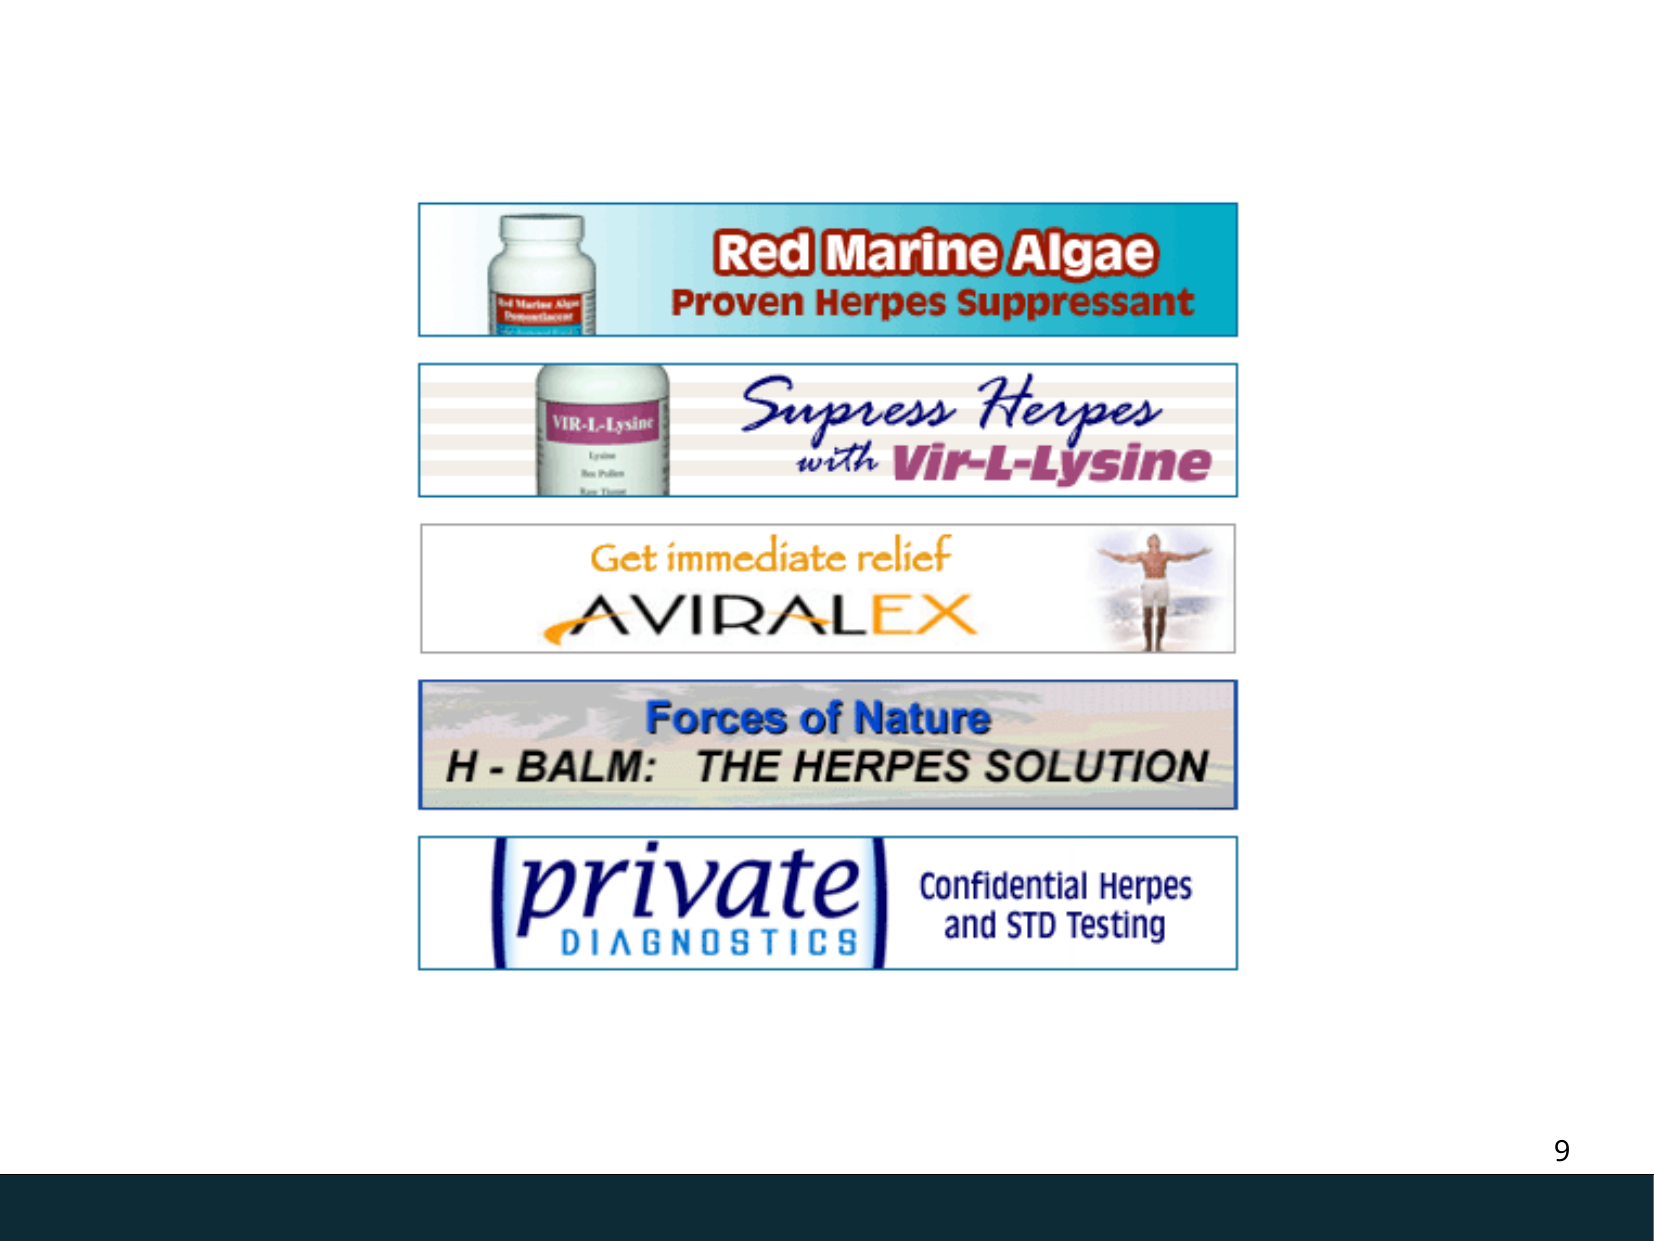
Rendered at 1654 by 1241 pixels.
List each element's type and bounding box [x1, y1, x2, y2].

picture [397, 177, 1256, 997]
